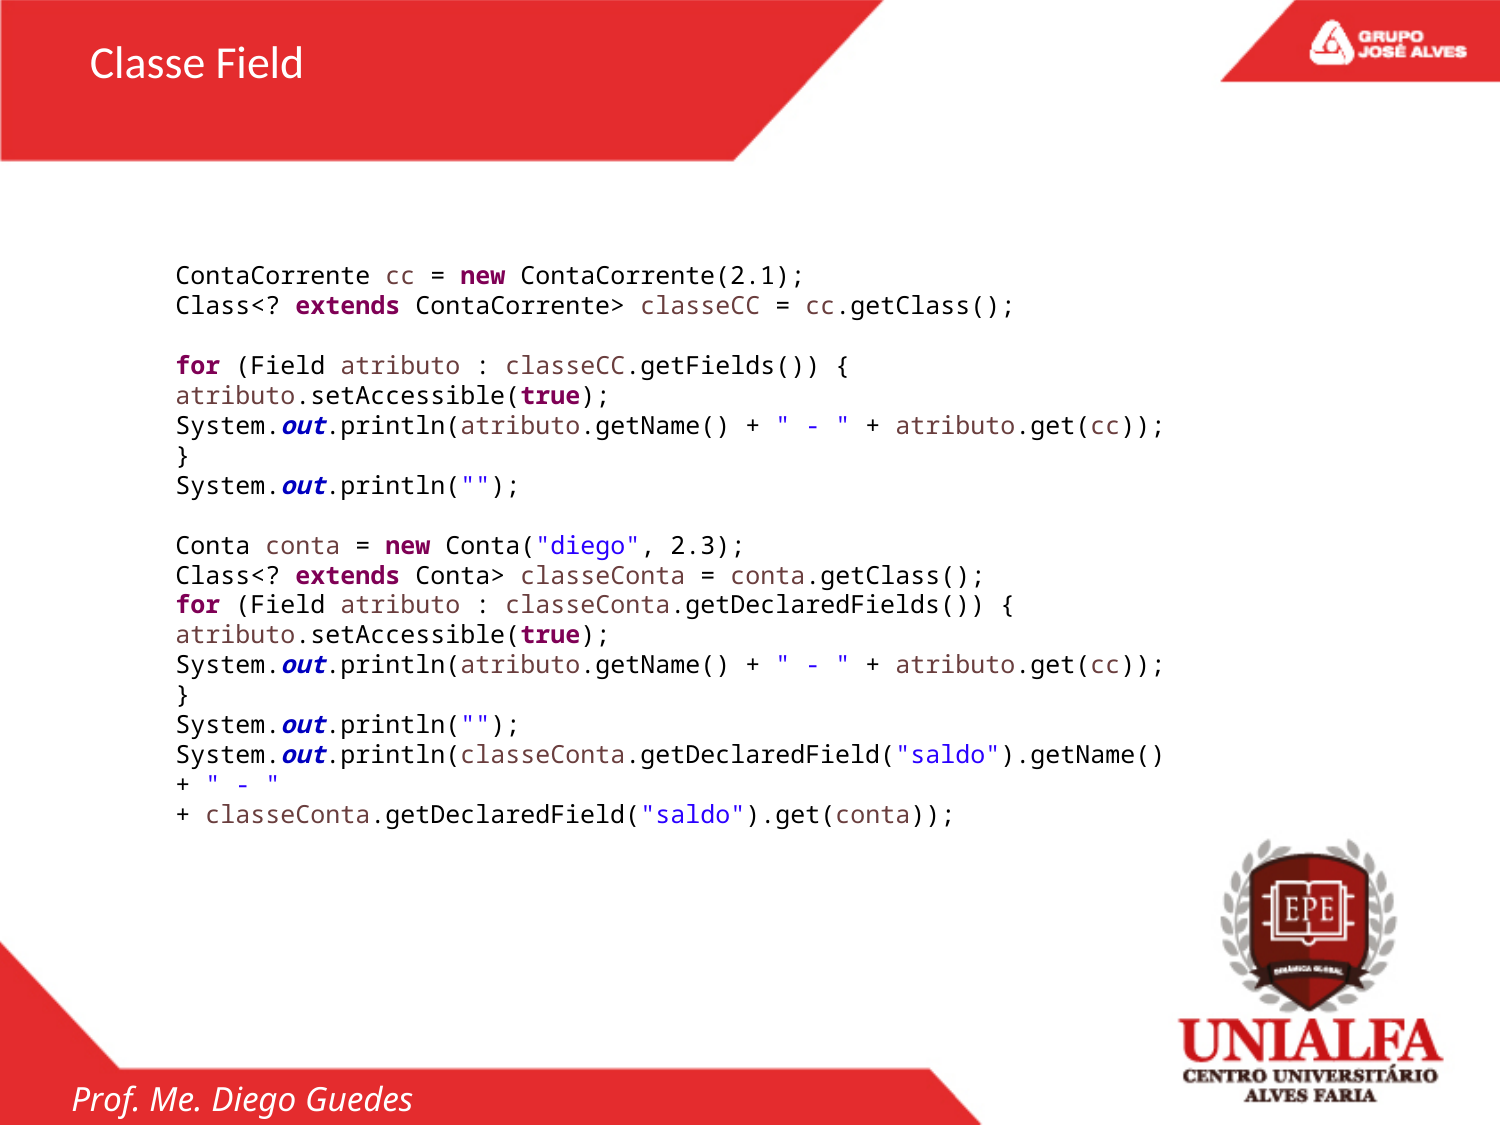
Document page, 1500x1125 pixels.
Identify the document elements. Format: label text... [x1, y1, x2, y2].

text_box ContaCorrente cc = new ContaCorrente(2.1); Class<? extends ContaCorrente> classeCC = cc.getClass(); for (Field atributo : classeCC.getFields()) { atributo.setAccessible(true); System.out.println(atributo.getName() + " - " + atributo.get(cc)); } System.out.println(""); Conta conta = new Conta("diego", 2.3); Class<? extends Conta> classeConta = conta.getClass(); for (Field atributo : classeConta.getDeclaredFields()) { atributo.setAccessible(true); System.out.println(atributo.getName() + " - " + atributo.get(cc)); } System.out.println(""); System.out.println(classeConta.getDeclaredField("saldo").getName() + " - " + classeConta.getDeclaredField("saldo").get(conta)); [160, 252, 1208, 807]
text_box Classe Field [75, 25, 805, 96]
picture [0, 0, 1500, 1125]
text_box Prof. Me. Diego Guedes [56, 1070, 711, 1125]
